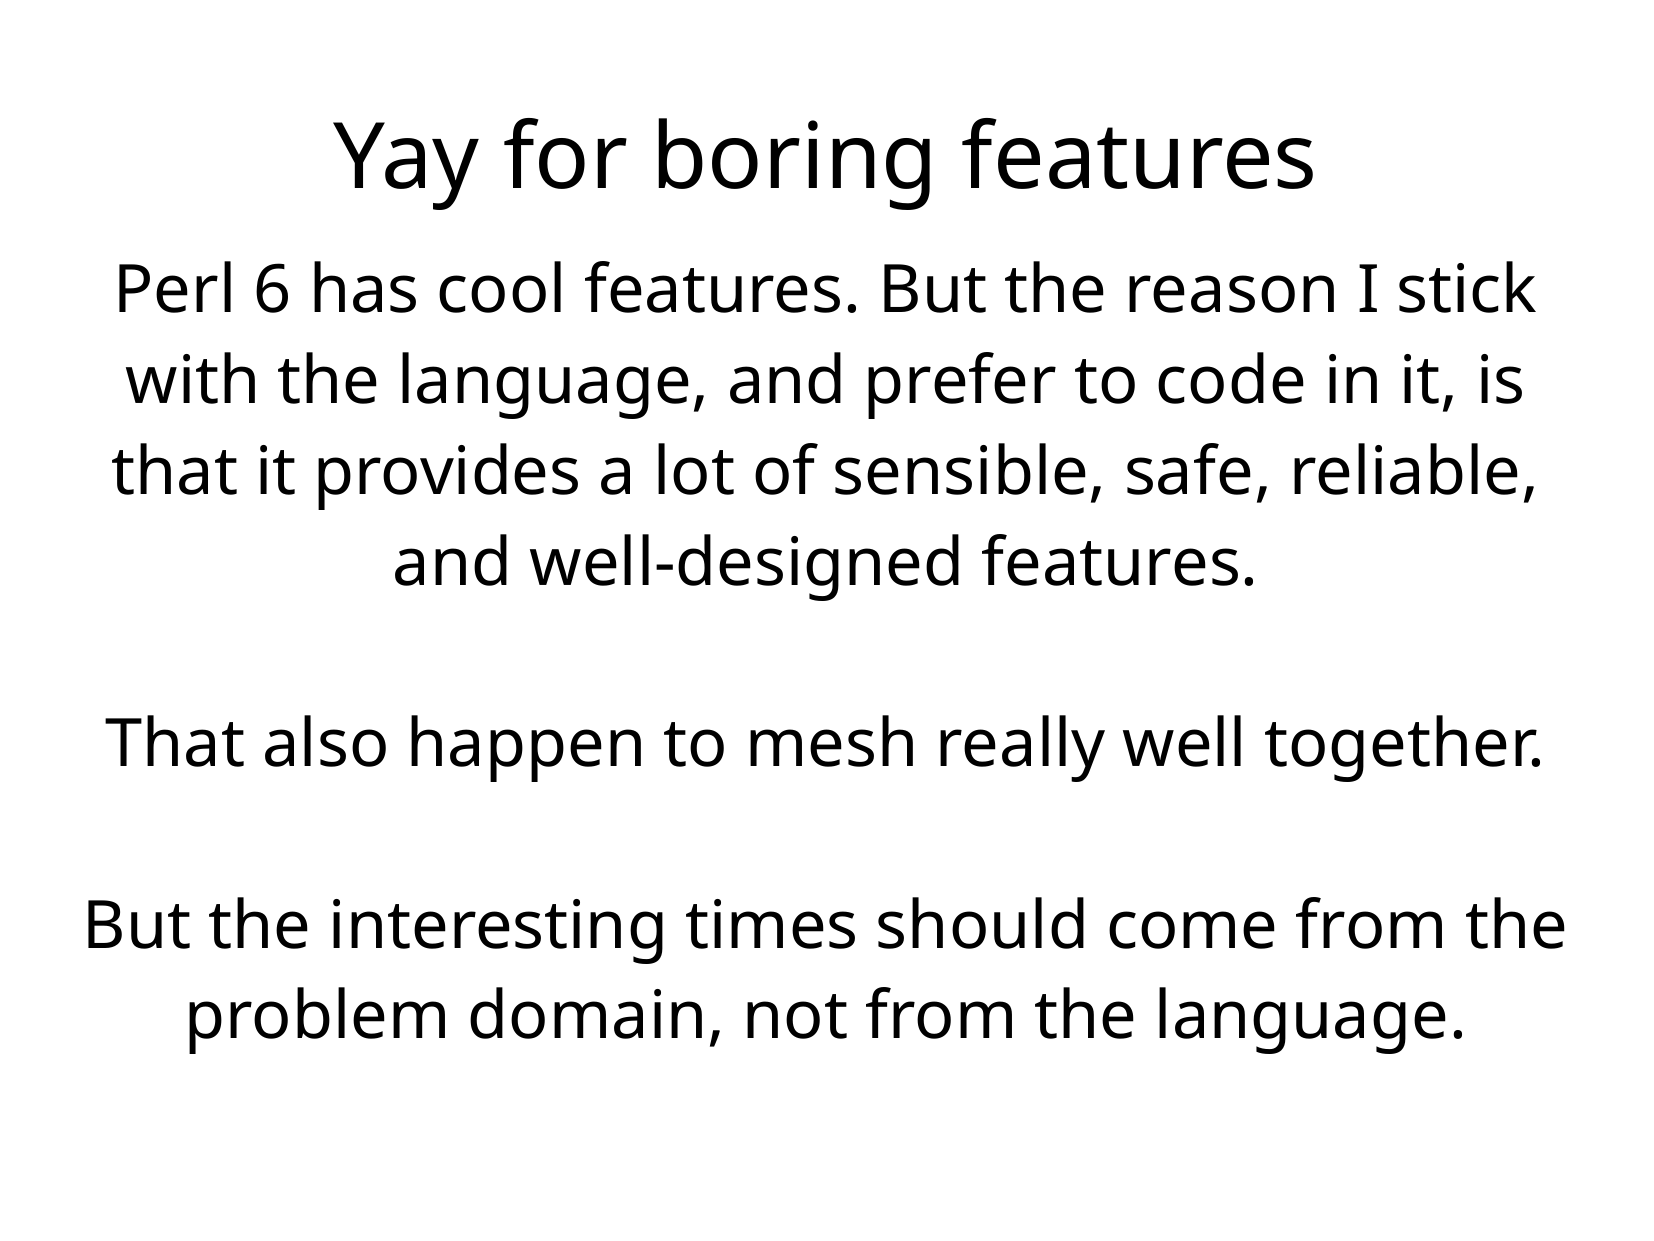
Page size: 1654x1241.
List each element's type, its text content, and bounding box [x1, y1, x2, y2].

subtitle Perl 6 has cool features. But the reason I stick with the language, and prefer to code in it, is that it provides a lot of sensible, safe, reliable, and well-designed features. That also happen to mesh really well together. But the interesting times should come from the problem domain, not from the language. [82, 12, 1571, 1241]
